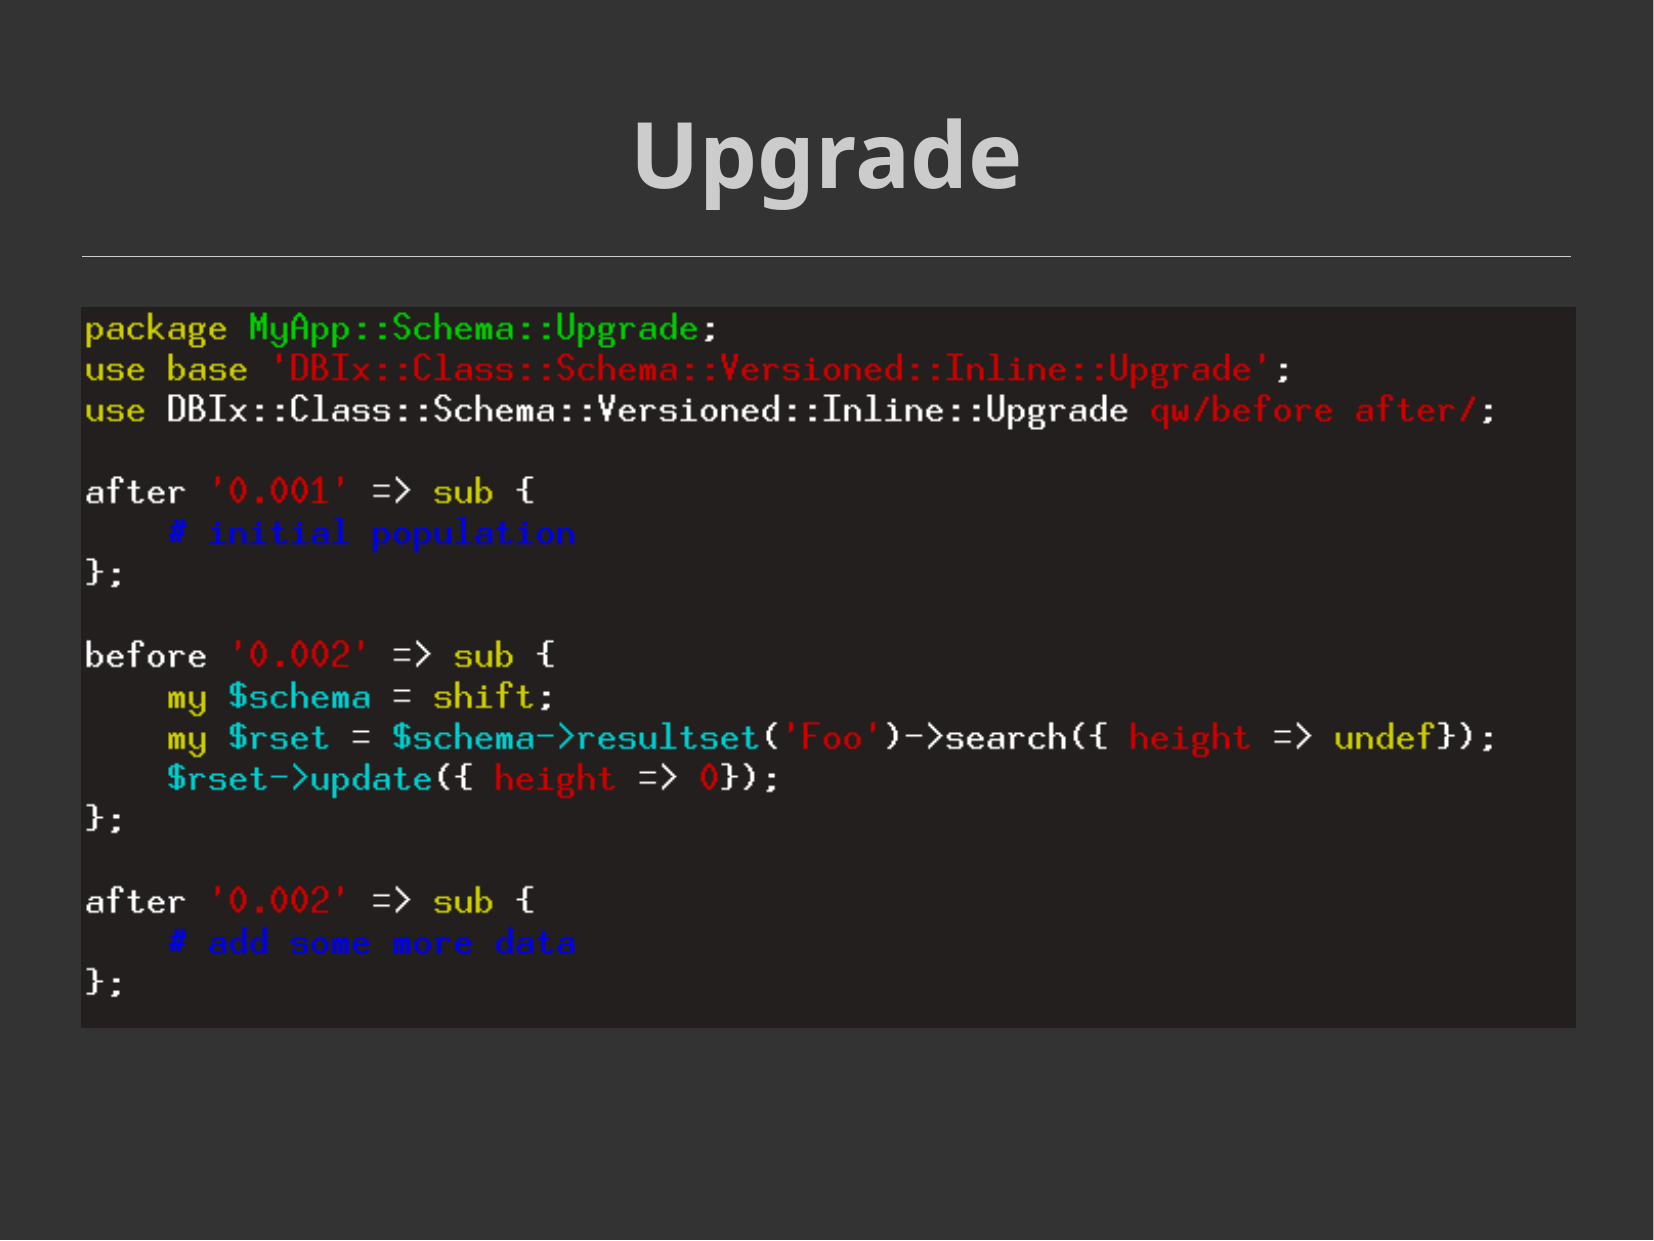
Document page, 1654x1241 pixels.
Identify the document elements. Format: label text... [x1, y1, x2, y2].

picture [81, 307, 1576, 1028]
title Upgrade [82, 49, 1571, 257]
